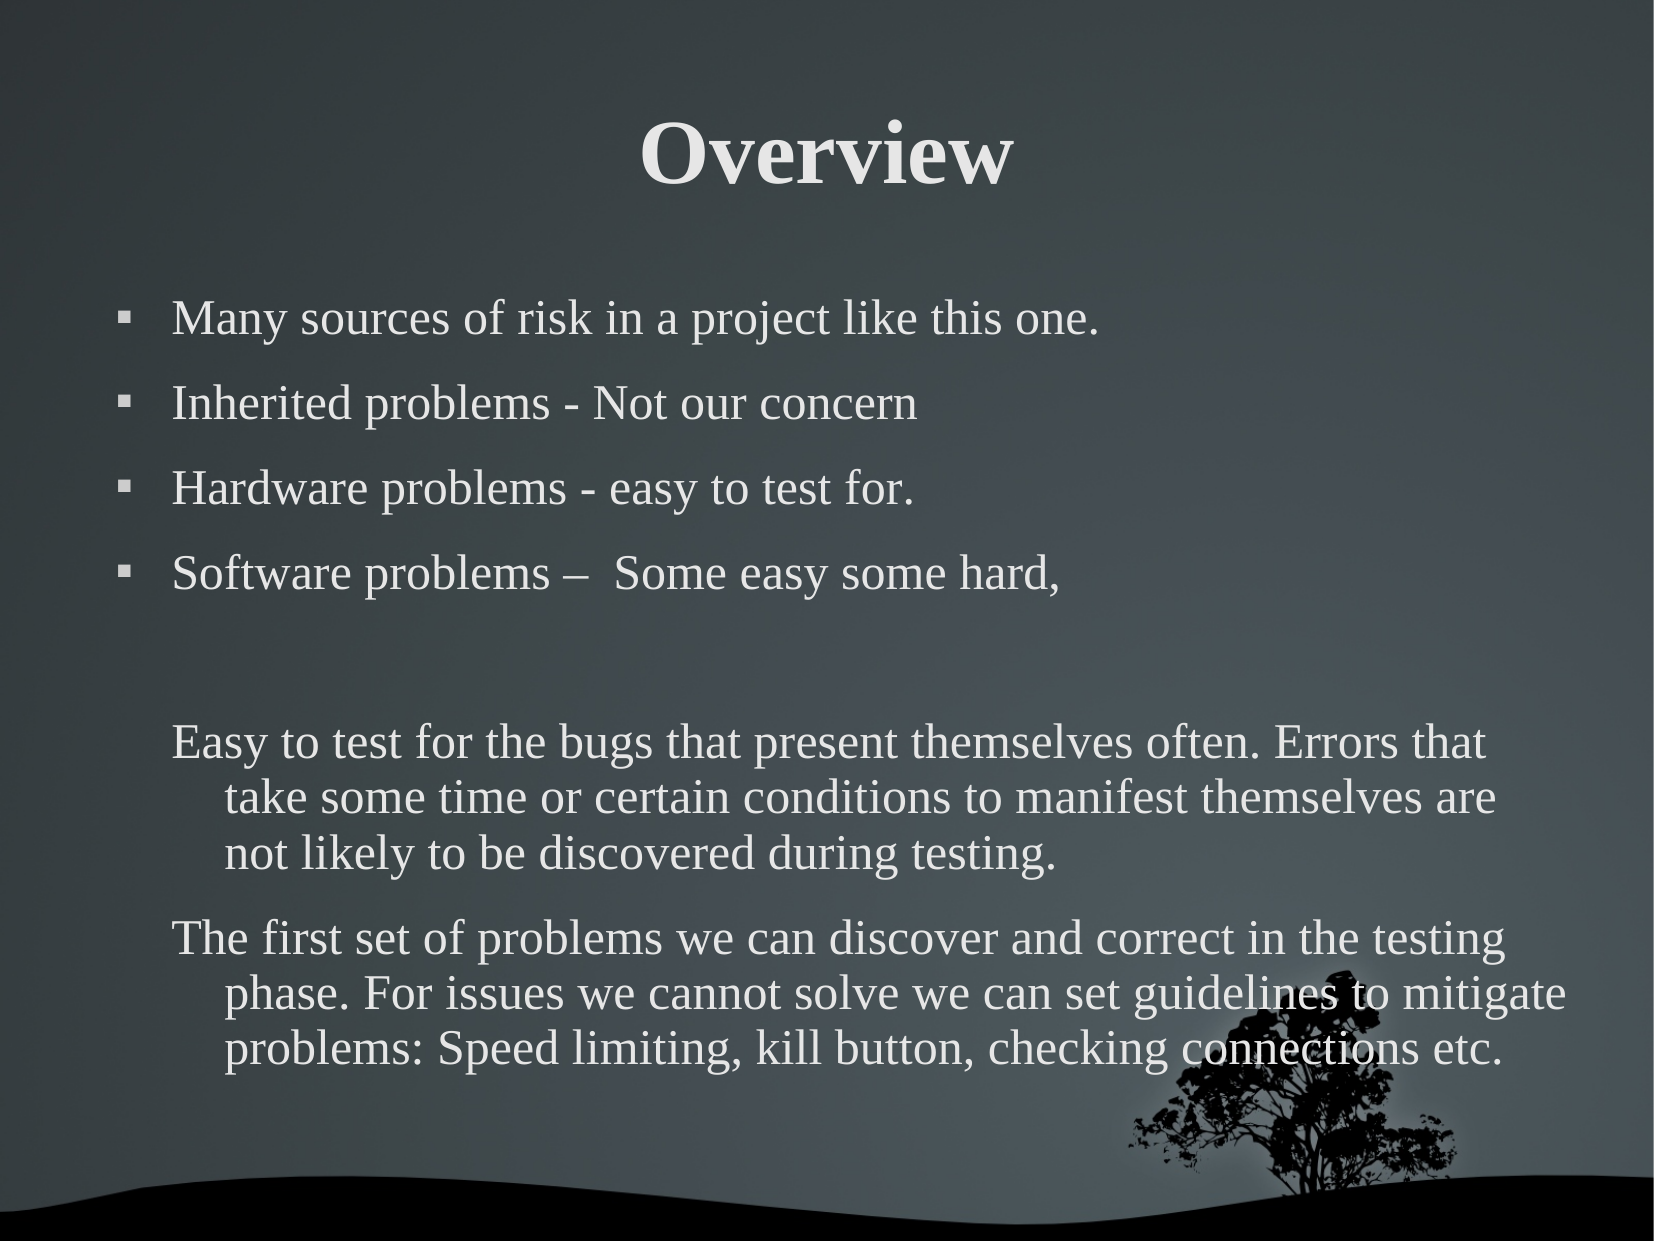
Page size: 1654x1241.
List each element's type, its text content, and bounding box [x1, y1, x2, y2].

title Overview [82, 49, 1571, 257]
list Many sources of risk in a project like this one. Inherited problems - Not our concern Hardware problems - easy to test for. Software problems – Some easy some hard, Easy to test for the bugs that present themselves often. Errors that take some time or certain conditions to manifest themselves are not likely to be discovered during testing. The first set of problems we can discover and correct in the testing phase. For issues we cannot solve we can set guidelines to mitigate problems: Speed limiting, kill button, checking connections etc. [82, 290, 1571, 1133]
picture [0, 0, 1654, 1241]
